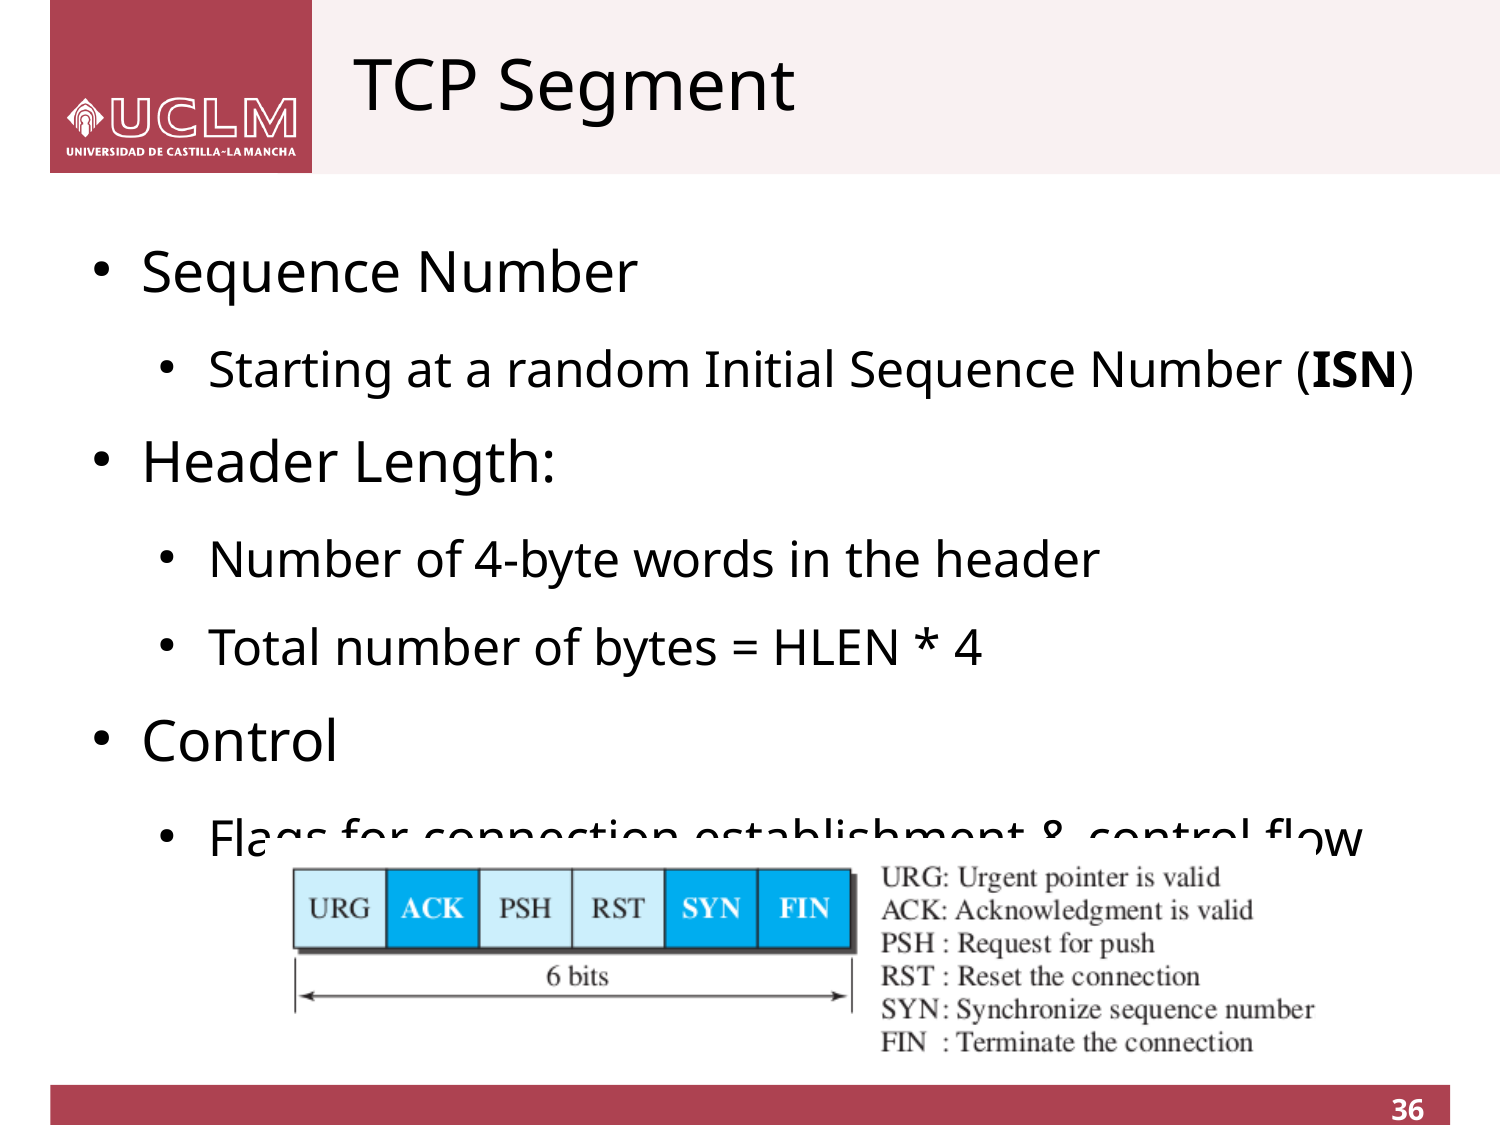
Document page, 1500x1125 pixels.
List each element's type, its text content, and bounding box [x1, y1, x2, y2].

title TCP Segment [353, 6, 1425, 168]
picture [265, 838, 1316, 1080]
picture [50, 0, 312, 173]
list Sequence Number Starting at a random Initial Sequence Number (ISN) Header Length: Number of 4-byte words in the header Total number of bytes = HLEN * 4 Control Flags for connection establishment & control flow [74, 231, 1425, 884]
